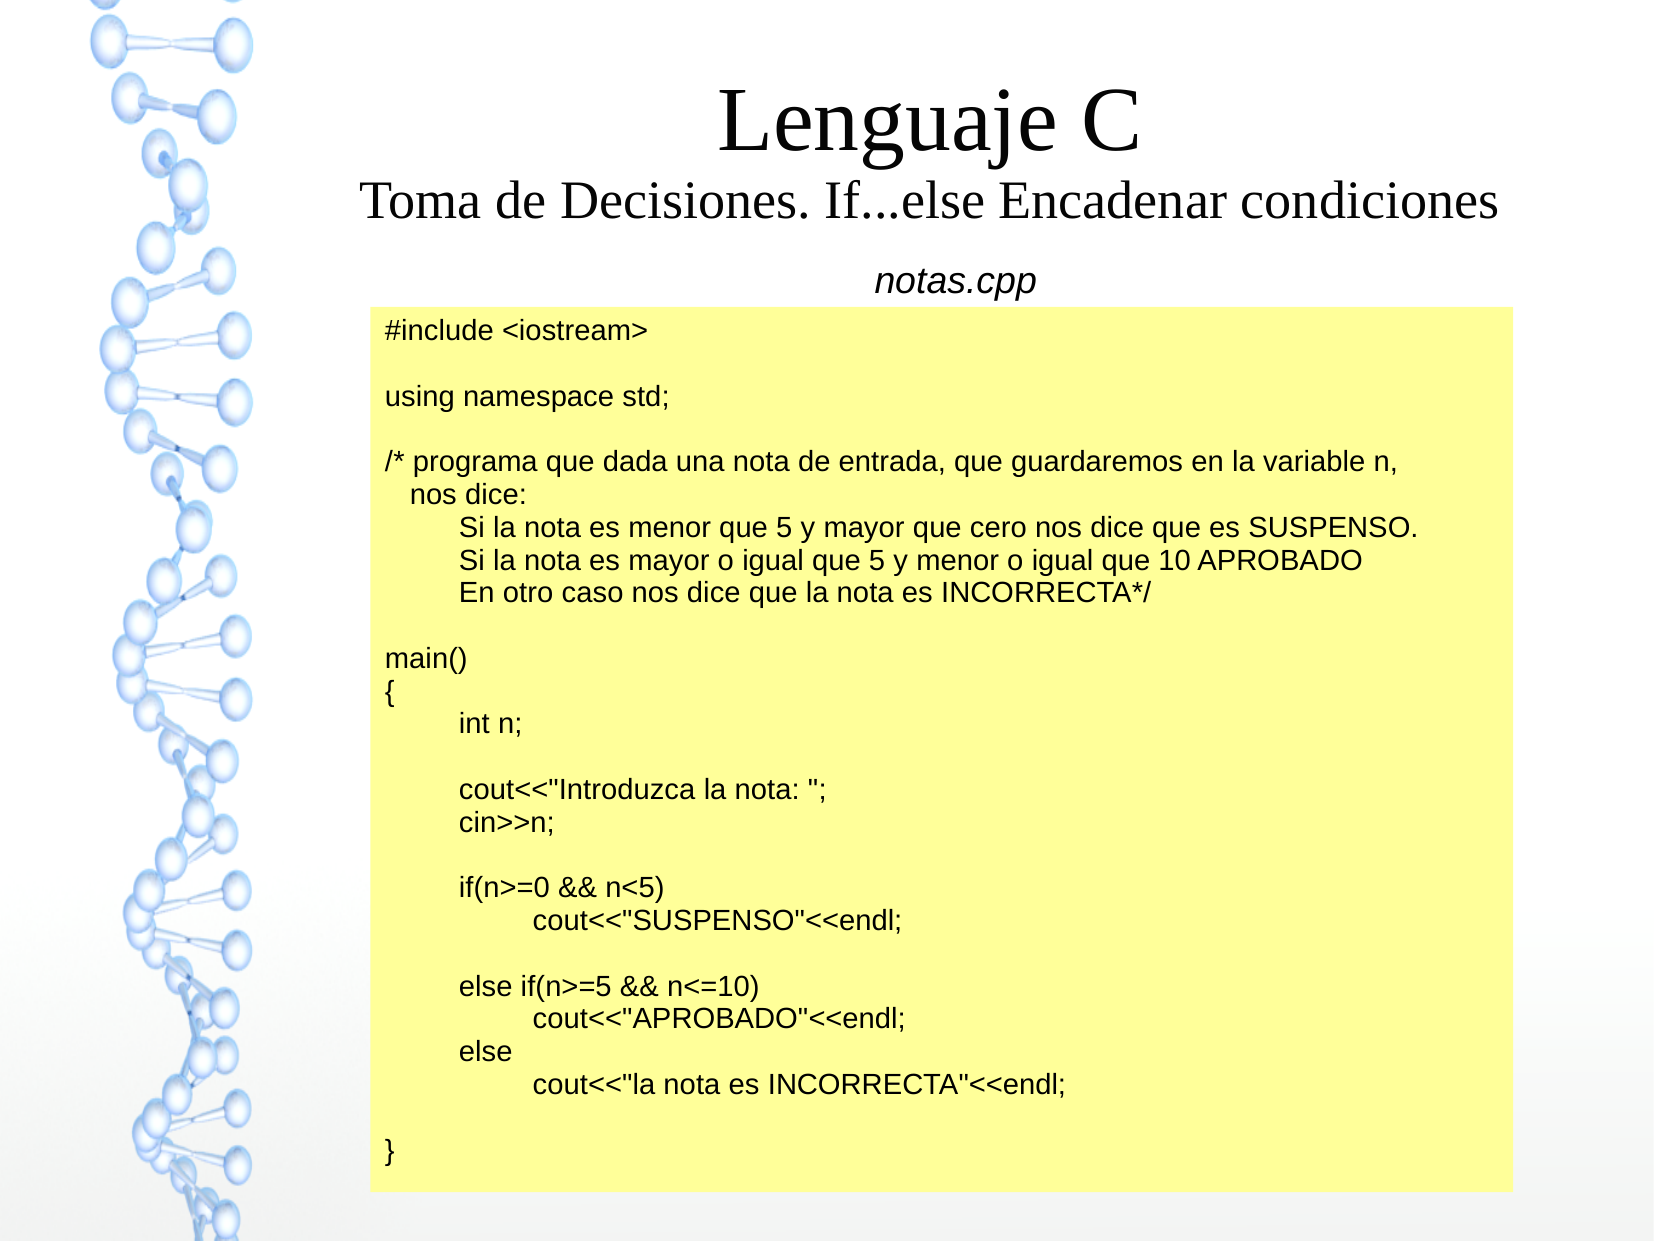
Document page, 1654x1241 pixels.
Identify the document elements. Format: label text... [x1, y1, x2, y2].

text_box notas.cpp [316, 251, 1595, 309]
picture [0, 0, 1654, 1241]
text_box #include <iostream> using namespace std; /* programa que dada una nota de entrada, que guardaremos en la variable n, nos dice: Si la nota es menor que 5 y mayor que cero nos dice que es SUSPENSO. Si la nota es mayor o igual que 5 y menor o igual que 10 APROBADO En otro caso nos dice que la nota es INCORRECTA*/ main() { int n; cout<<"Introduzca la nota: "; cin>>n; if(n>=0 && n<5) cout<<"SUSPENSO"<<endl; else if(n>=5 && n<=10) cout<<"APROBADO"<<endl; else cout<<"la nota es INCORRECTA"<<endl; } [370, 309, 1514, 1193]
title Lenguaje C Toma de Decisiones. If...else Encadenar condiciones [265, 47, 1595, 252]
